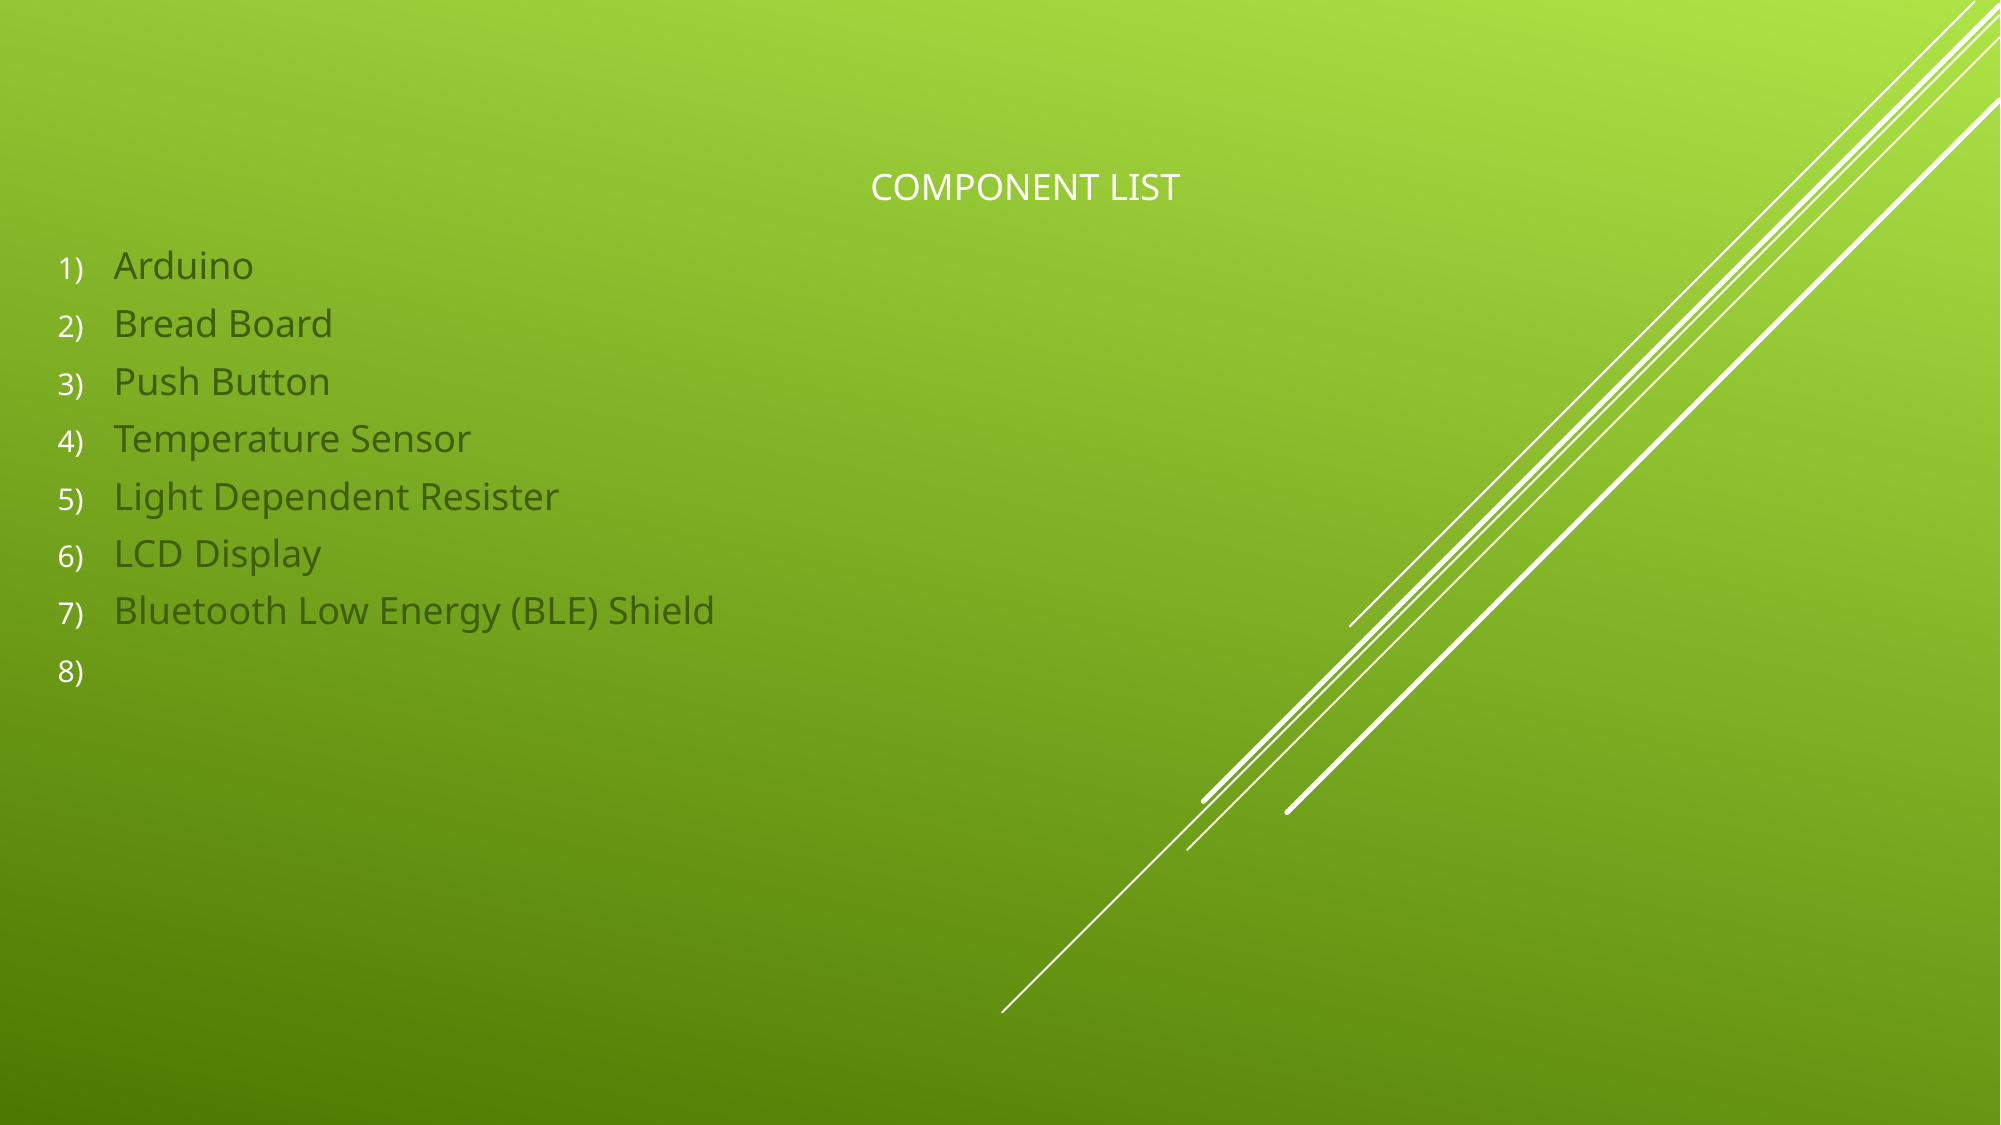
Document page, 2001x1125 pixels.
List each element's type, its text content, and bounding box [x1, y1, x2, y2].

title Component list [112, 112, 1939, 216]
subtitle Arduino Bread Board Push Button Temperature Sensor Light Dependent Resister LCD Display Bluetooth Low Energy (BLE) Shield [42, 234, 1939, 1097]
